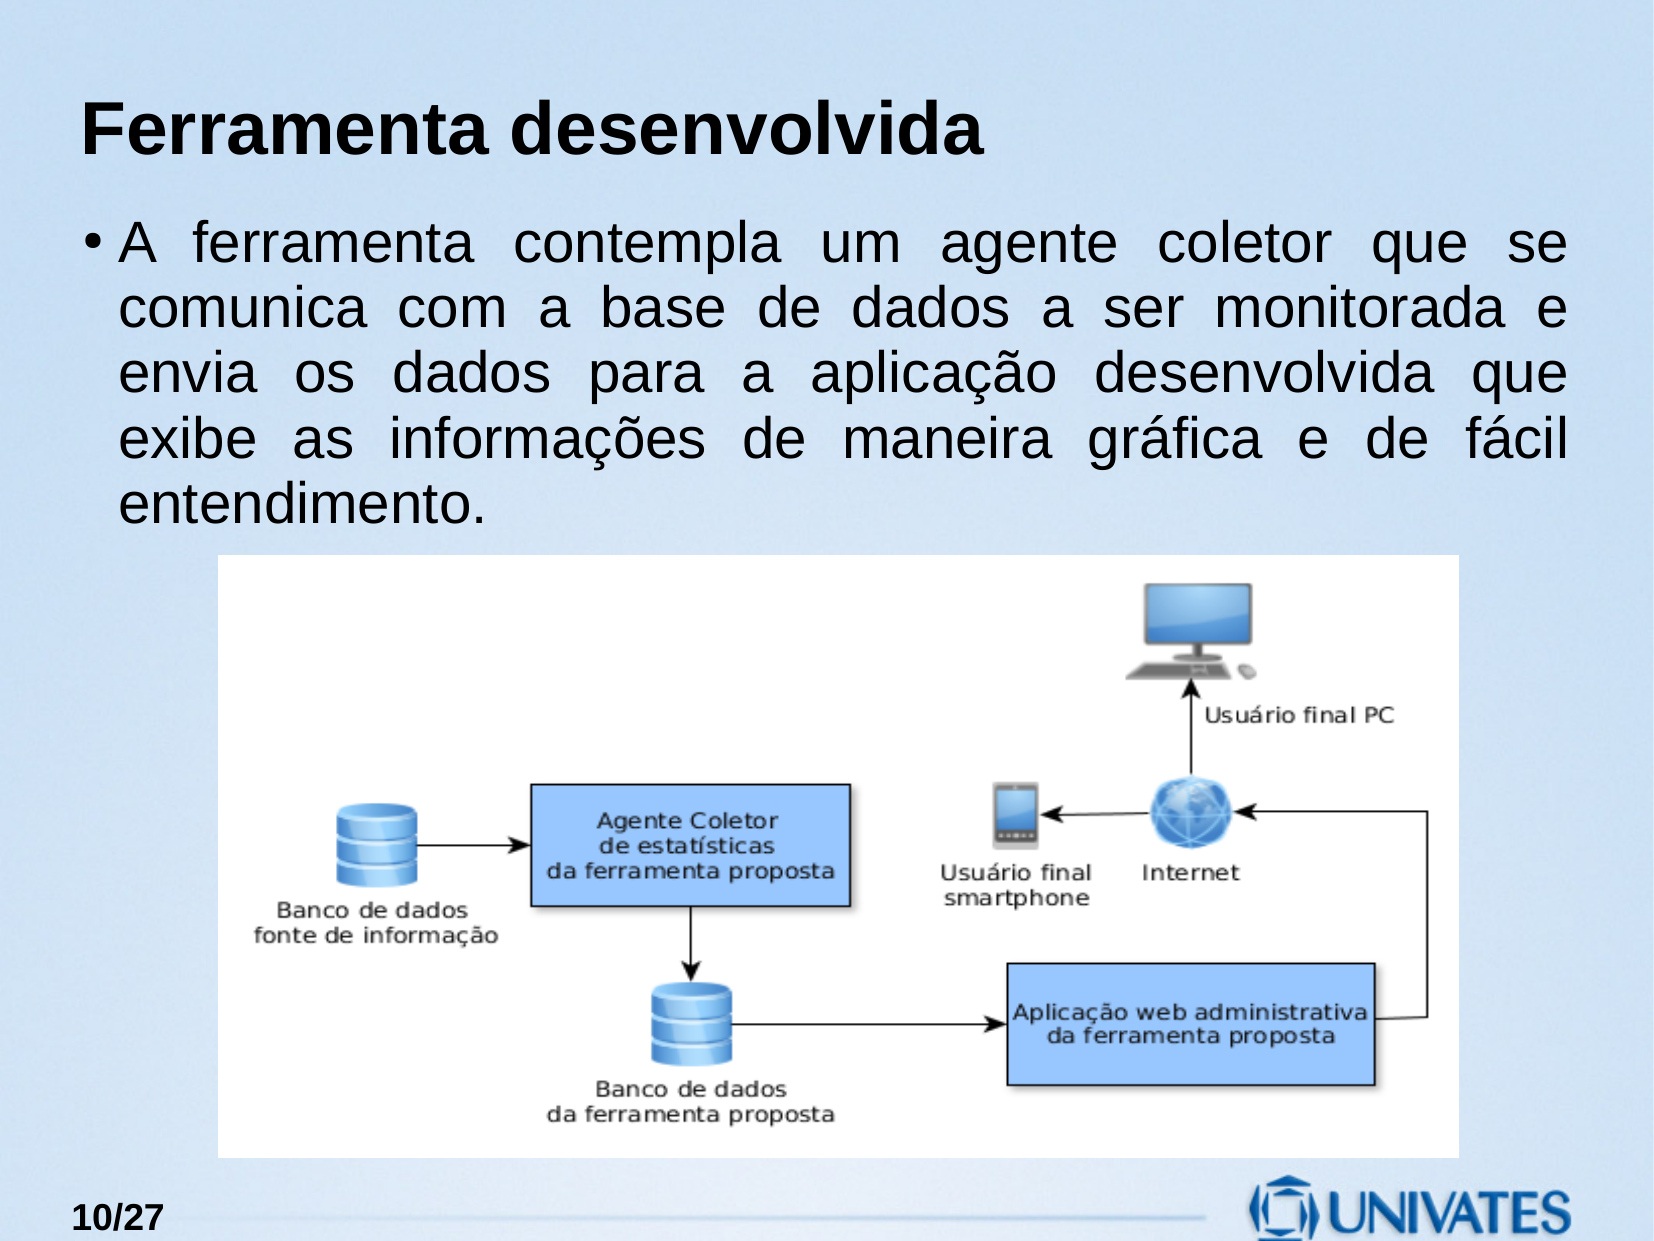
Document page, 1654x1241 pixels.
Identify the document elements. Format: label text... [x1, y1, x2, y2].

picture [218, 555, 1459, 1158]
title Ferramenta desenvolvida [80, 49, 1569, 213]
subtitle A ferramenta contempla um agente coletor que se comunica com a base de dados a ser monitorada e envia os dados para a aplicação desenvolvida que exibe as informações de maneira gráfica e de fácil entendimento. [82, 210, 1571, 579]
